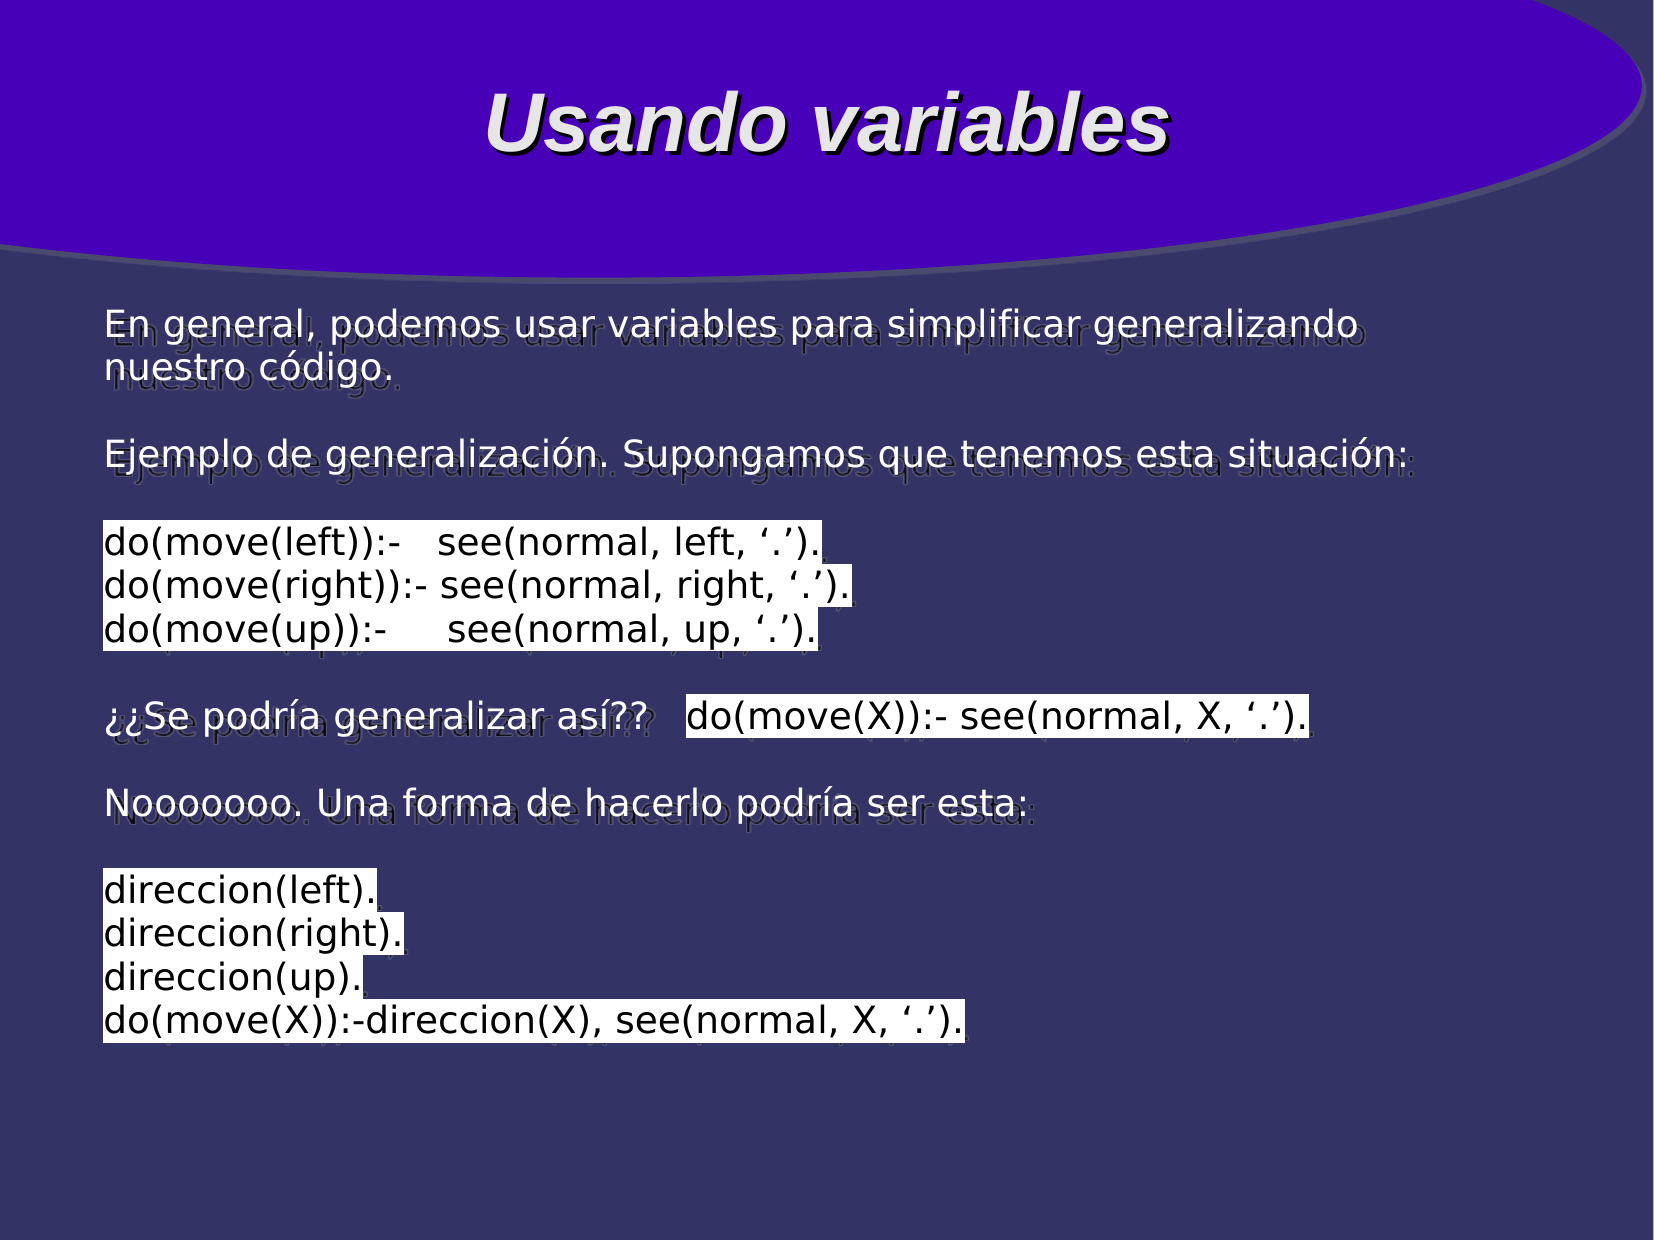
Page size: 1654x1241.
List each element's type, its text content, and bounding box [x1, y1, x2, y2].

title Usando variables [121, 19, 1534, 227]
text_box En general, podemos usar variables para simplificar generalizando nuestro código. Ejemplo de generalización. Supongamos que tenemos esta situación: do(move(left)):- see(normal, left, ‘.’). do(move(right)):- see(normal, right, ‘.’). do(move(up)):- see(normal, up, ‘.’). ¿¿Se podría generalizar así?? do(move(X)):- see(normal, X, ‘.’). Nooooooo. Una forma de hacerlo podría ser esta: direccion(left). direccion(right). direccion(up). do(move(X)):-direccion(X), see(normal, X, ‘.’). [88, 295, 1515, 1225]
